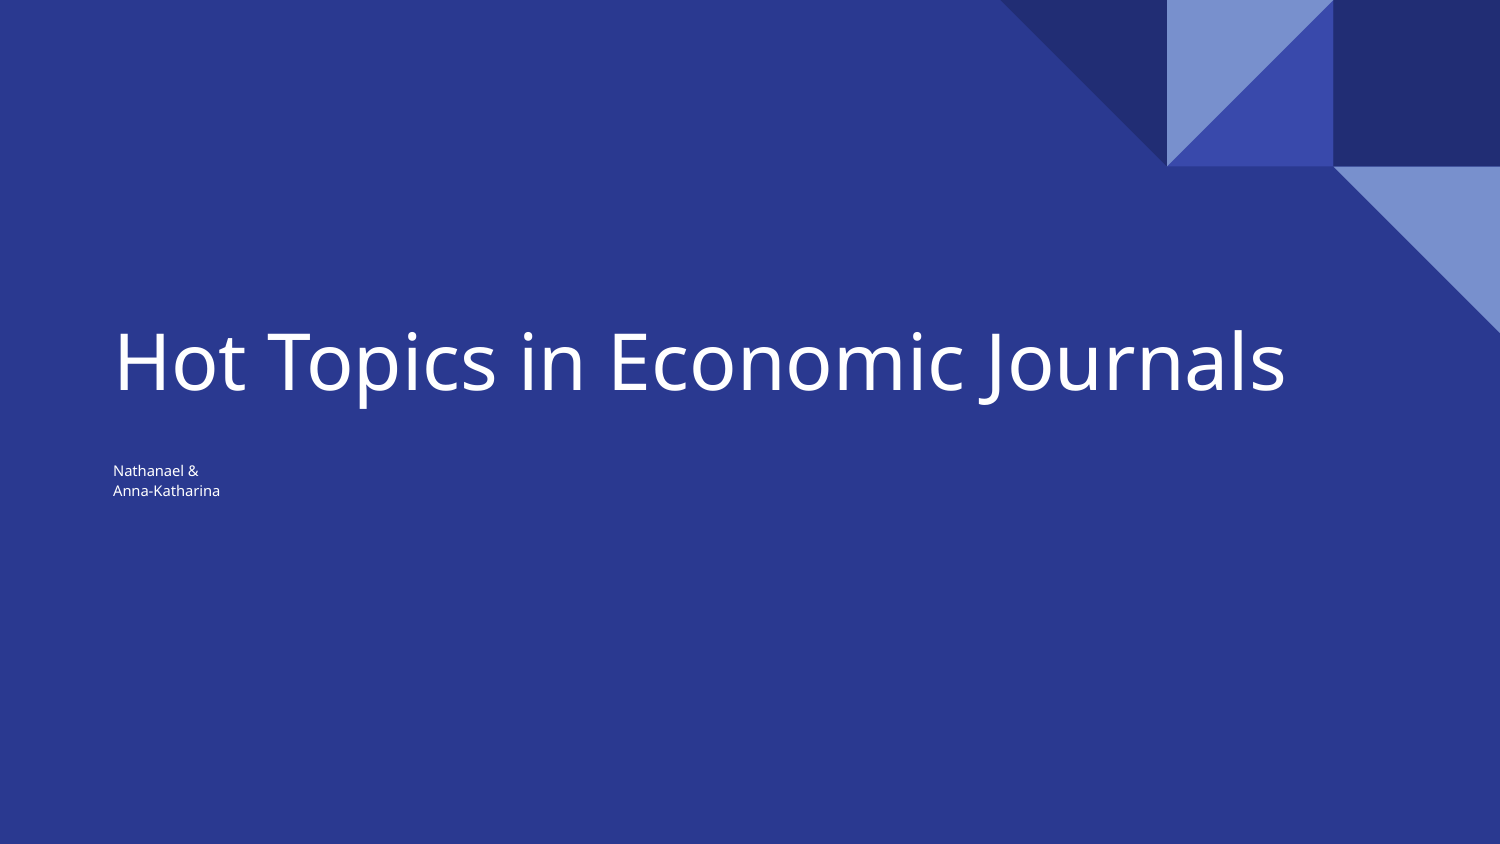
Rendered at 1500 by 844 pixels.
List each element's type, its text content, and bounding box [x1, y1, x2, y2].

title Hot Topics in Economic Journals [98, 291, 1447, 429]
subtitle Nathanael & Anna-Katharina [98, 445, 1447, 517]
